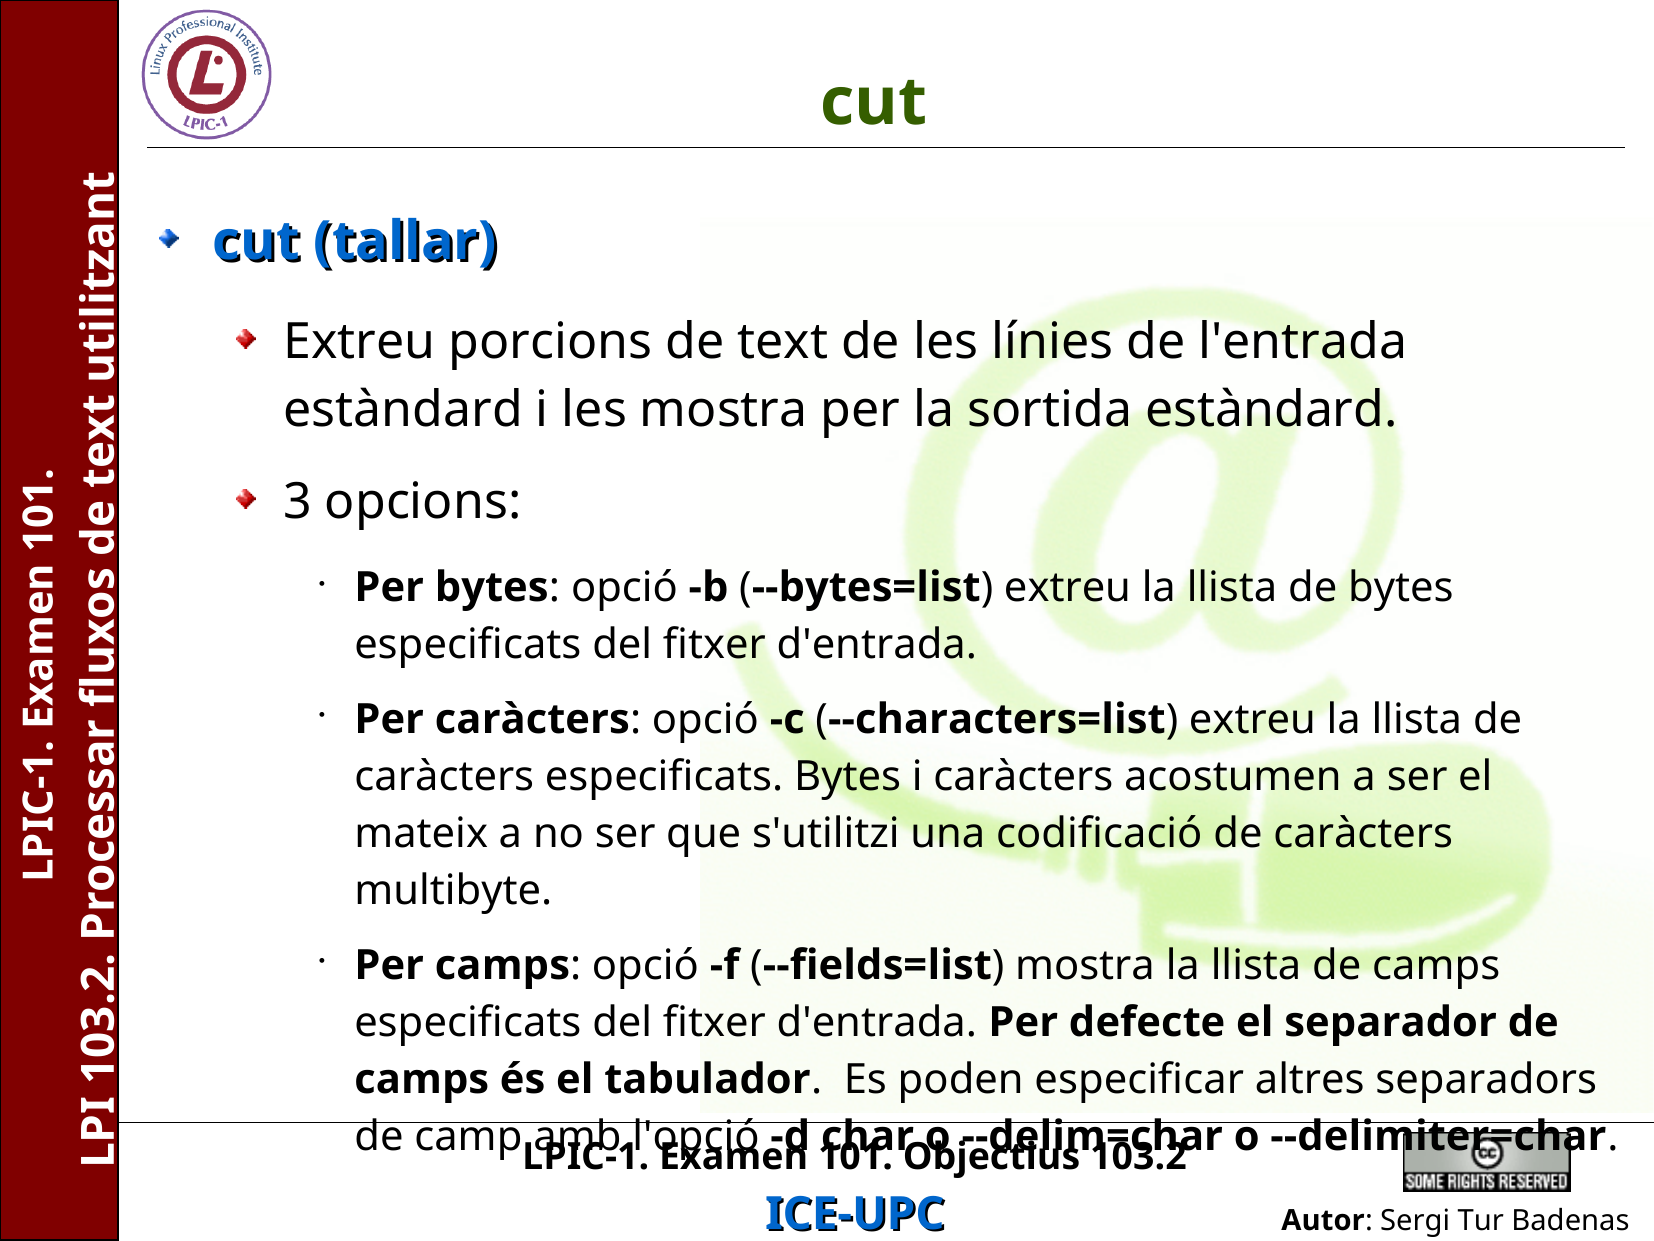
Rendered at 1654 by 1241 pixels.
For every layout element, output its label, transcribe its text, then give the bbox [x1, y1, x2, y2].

picture [135, 5, 277, 55]
picture [1403, 1132, 1571, 1192]
picture [700, 217, 1654, 1113]
picture [954, 1073, 966, 1090]
list cut (tallar) Extreu porcions de text de les línies de l'entrada estàndard i les mostra per la sortida estàndard. 3 opcions: Per bytes: opció -b (--bytes=list) extreu la llista de bytes especificats del fitxer d'entrada. Per caràcters: opció -c (--characters=list) extreu la llista de caràcters especificats. Bytes i caràcters acostumen a ser el mateix a no ser que s'utilitzi una codificació de caràcters multibyte. Per camps: opció -f (--fields=list) mostra la llista de camps especificats del fitxer d'entrada. Per defecte el separador de camps és el tabulador. Es poden especificar altres separadors de camp amb l'opció -d char o --delim=char o --delimiter=char. [141, 201, 1630, 1068]
title cut [129, 55, 1619, 142]
picture [1514, 1073, 1526, 1090]
picture [747, 1075, 756, 1088]
